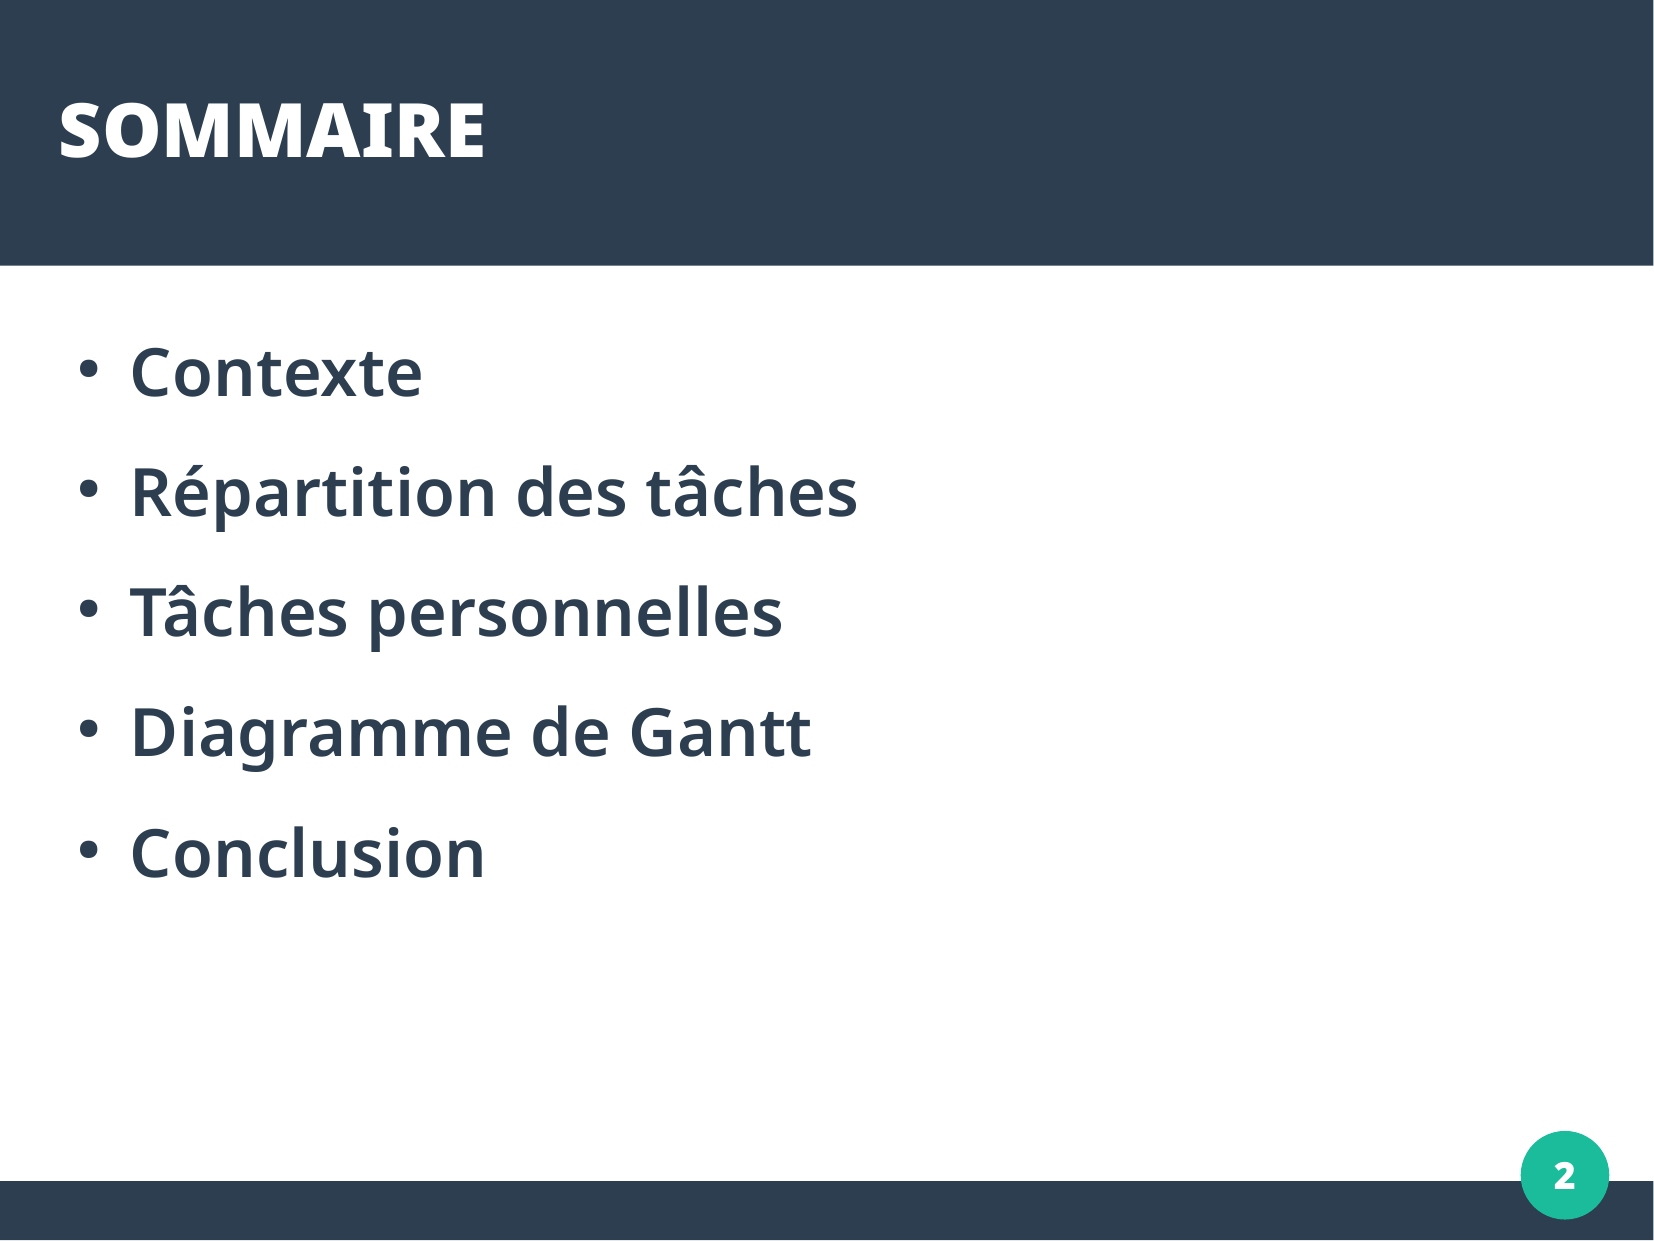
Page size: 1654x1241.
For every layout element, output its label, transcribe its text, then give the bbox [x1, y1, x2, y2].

list Contexte Répartition des tâches Tâches personnelles Diagramme de Gantt Conclusion [59, 324, 1595, 1152]
title SOMMAIRE [59, 49, 1595, 207]
